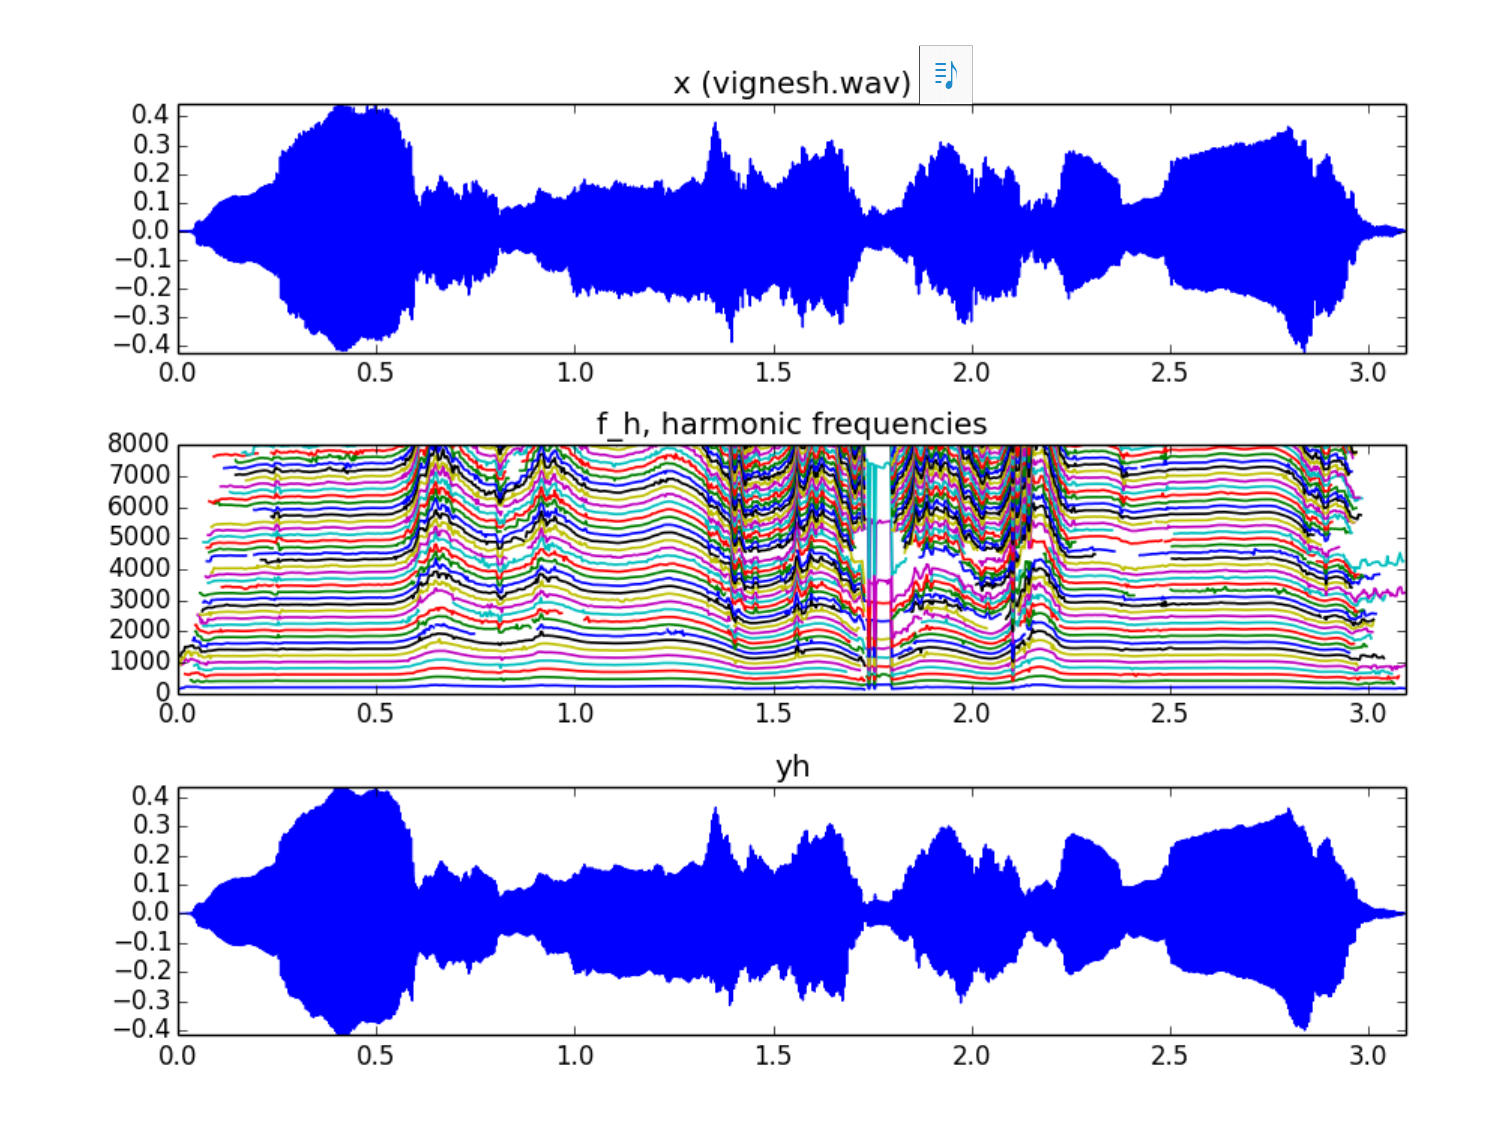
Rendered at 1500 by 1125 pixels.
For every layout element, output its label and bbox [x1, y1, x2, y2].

picture [82, 44, 1433, 1095]
text_box [918, 45, 973, 105]
